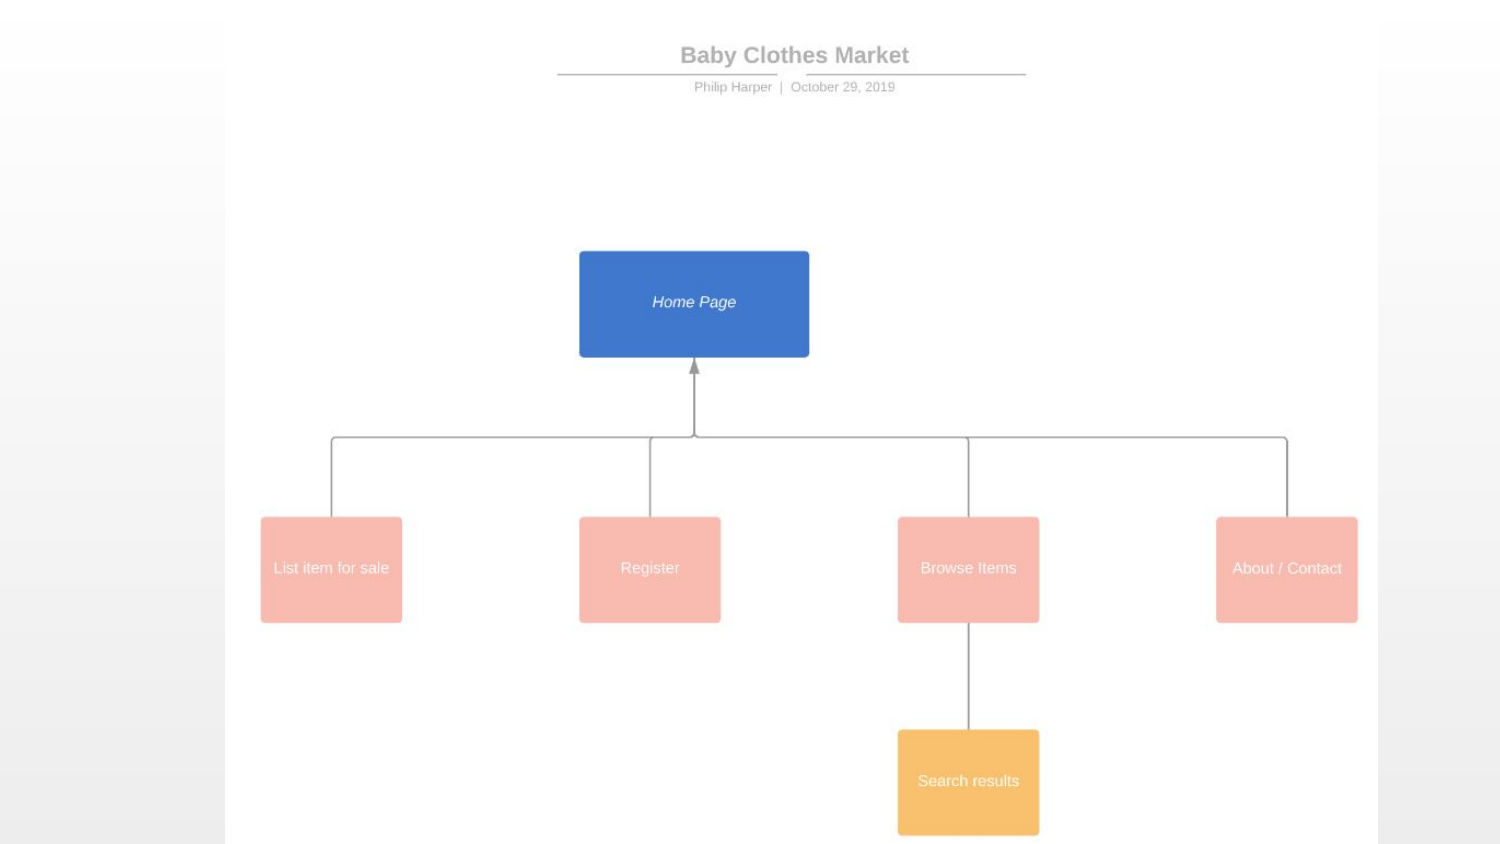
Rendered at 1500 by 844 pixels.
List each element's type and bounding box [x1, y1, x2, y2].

picture [225, 18, 1378, 844]
